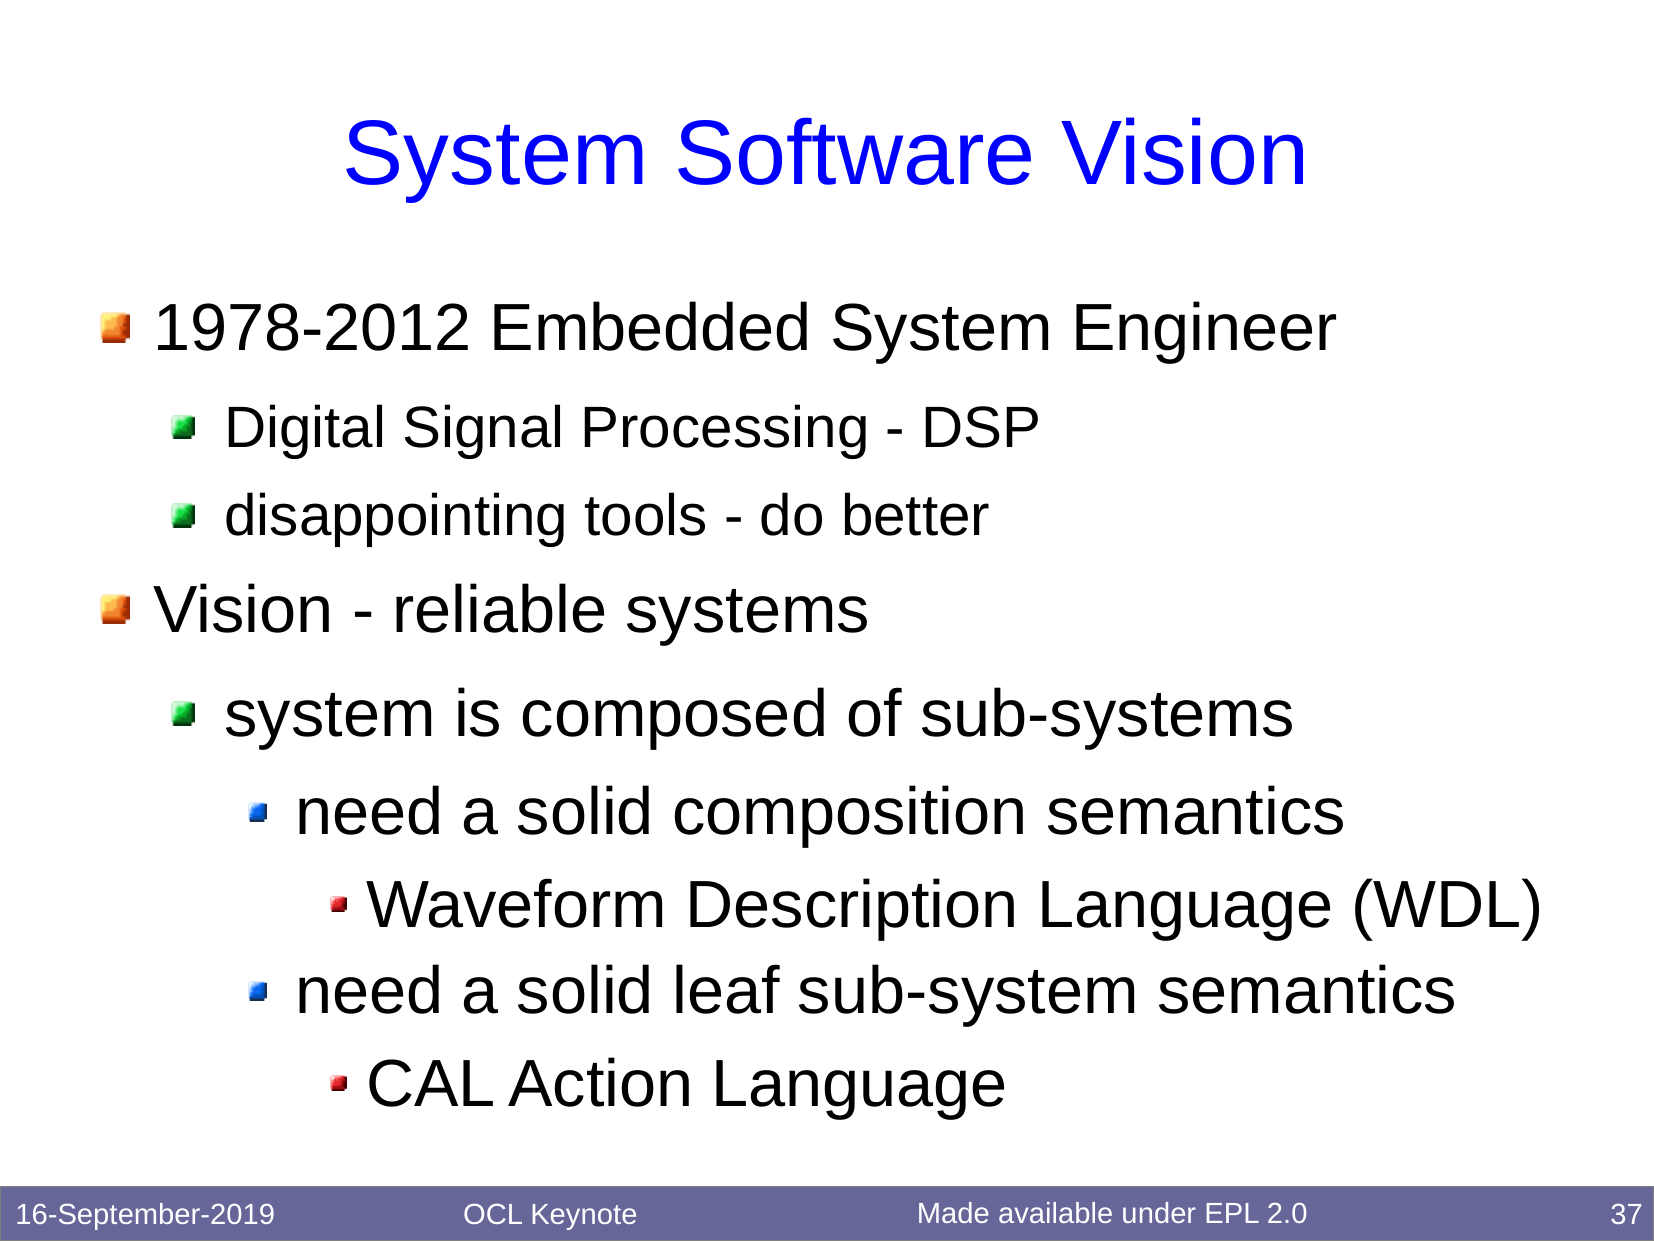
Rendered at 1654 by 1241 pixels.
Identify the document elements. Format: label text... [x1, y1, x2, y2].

title System Software Vision [82, 49, 1571, 257]
list 1978-2012 Embedded System Engineer Digital Signal Processing - DSP disappointing tools - do better Vision - reliable systems system is composed of sub-systems need a solid composition semantics Waveform Description Language (WDL) need a solid leaf sub-system semantics CAL Action Language [82, 290, 1571, 1121]
